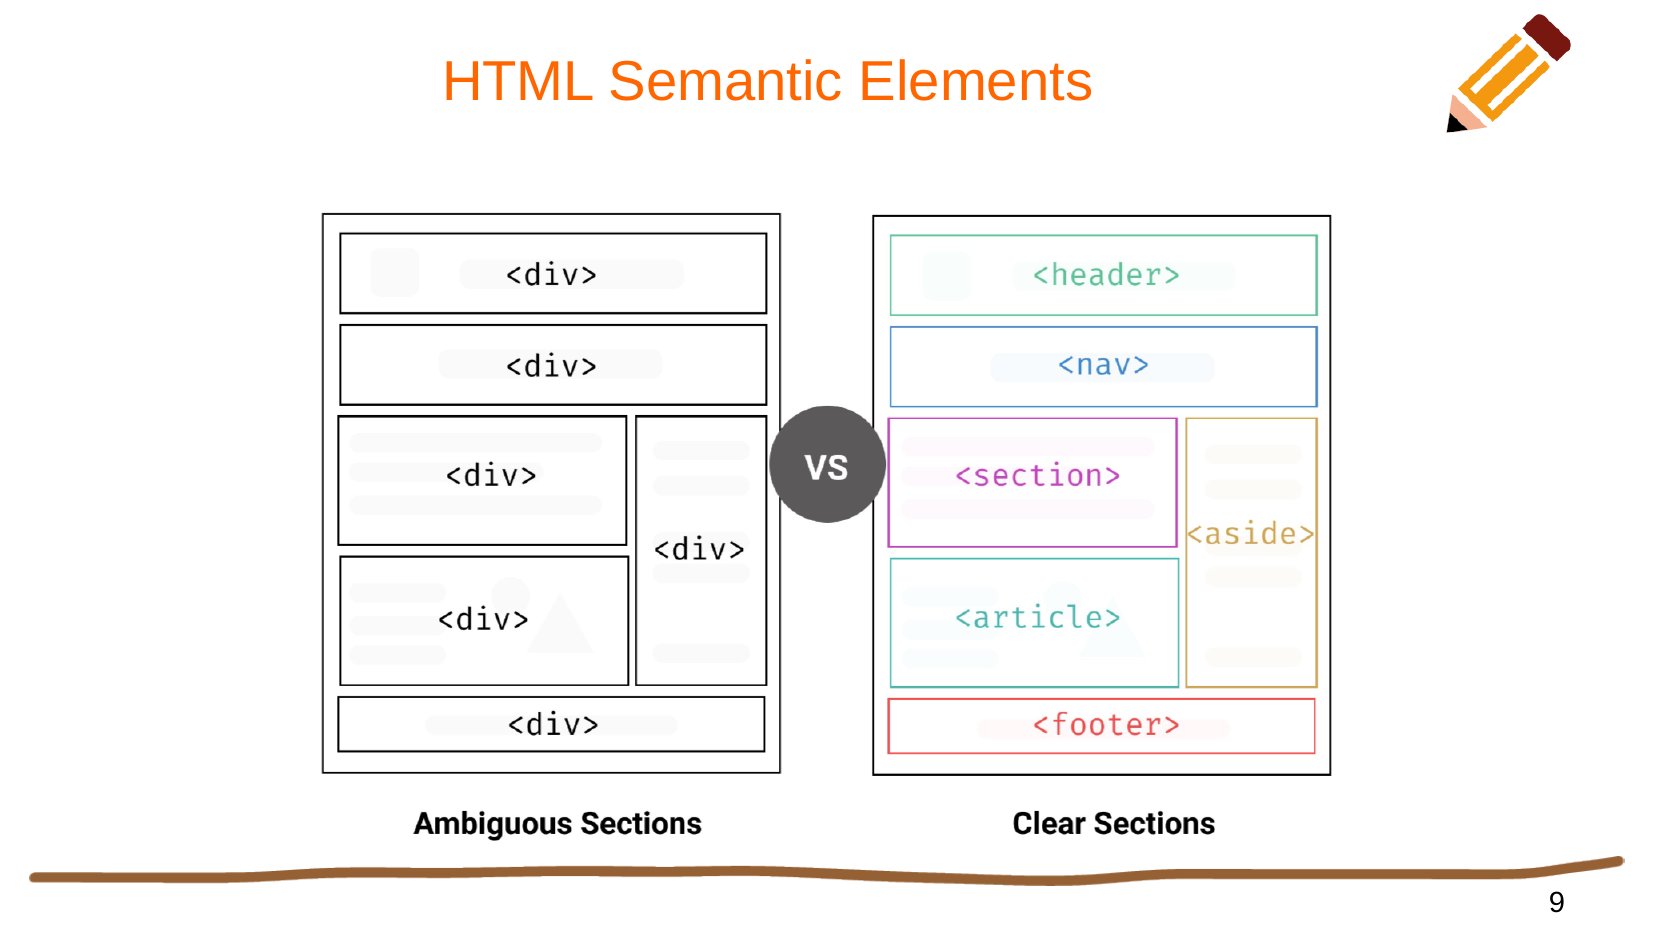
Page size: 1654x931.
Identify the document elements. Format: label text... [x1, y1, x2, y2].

picture [1446, 14, 1571, 133]
title HTML Semantic Elements [88, 29, 1447, 133]
picture [29, 206, 1625, 886]
